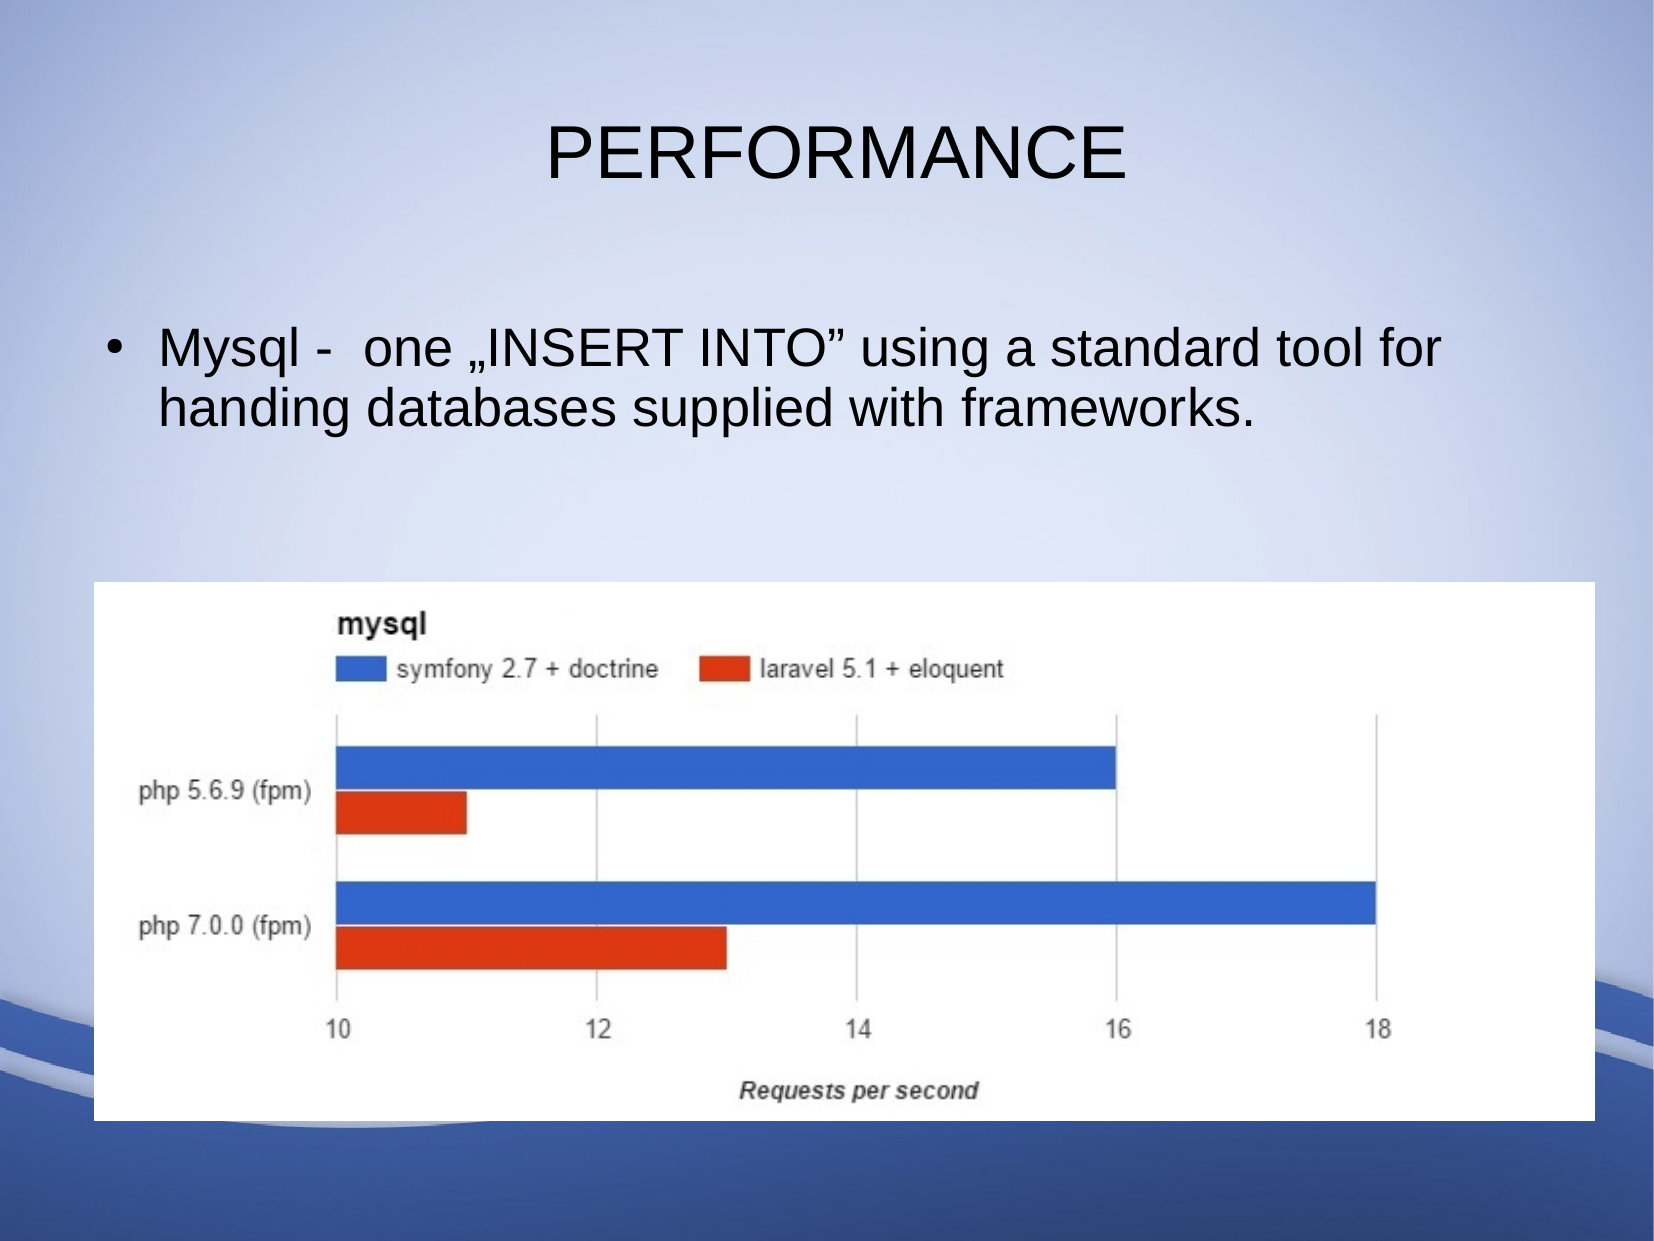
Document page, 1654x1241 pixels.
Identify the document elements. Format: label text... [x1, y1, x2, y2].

list Mysql - one „INSERT INTO” using a standard tool for handing databases supplied with frameworks. [87, 317, 1576, 661]
title PERFORMANCE [82, 49, 1571, 257]
picture [0, 0, 1654, 1241]
